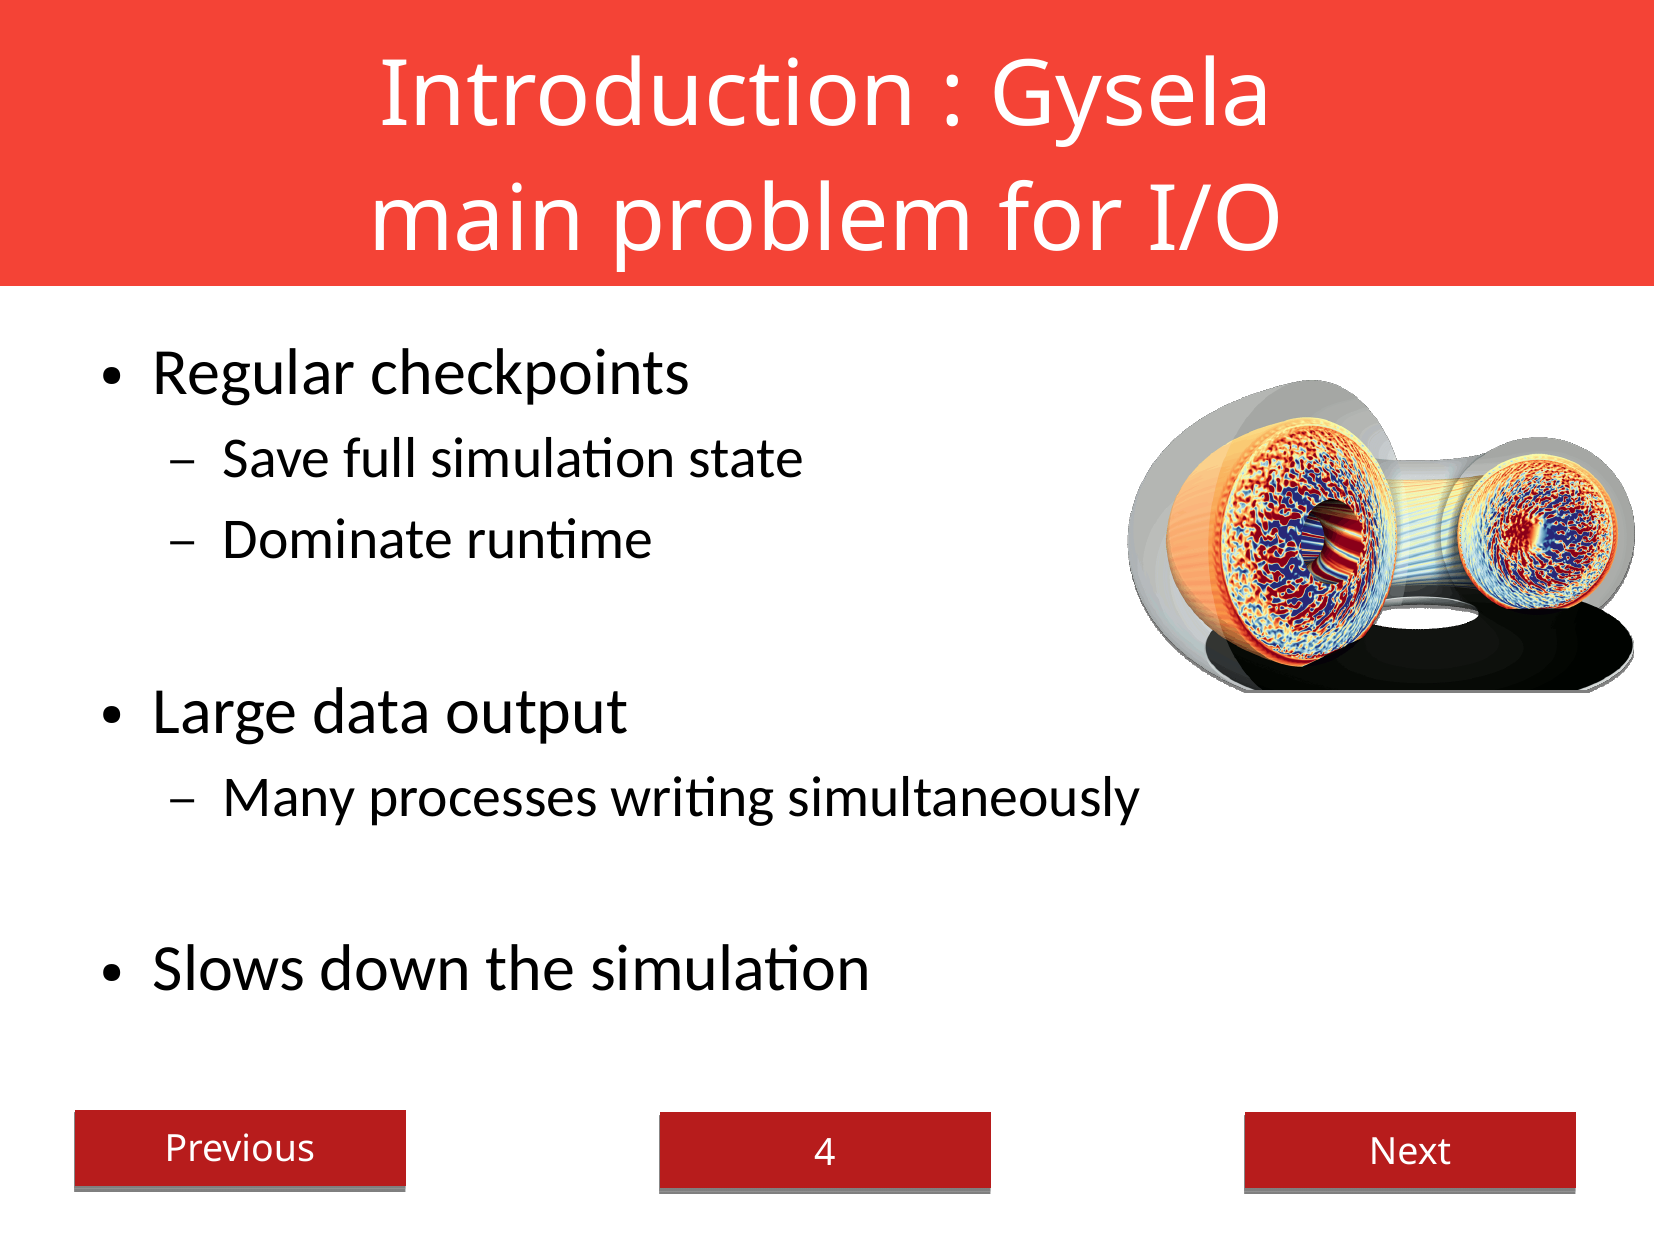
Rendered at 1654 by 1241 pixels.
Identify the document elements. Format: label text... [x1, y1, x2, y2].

text_box Previous [75, 1110, 406, 1186]
text_box <numéro> [690, 1117, 961, 1188]
picture [1050, 376, 1654, 691]
text_box [660, 1112, 991, 1188]
text_box Next [1245, 1112, 1576, 1188]
list Regular checkpoints Save full simulation state Dominate runtime Large data output Many processes writing simultaneously Slows down the simulation [82, 345, 1571, 1010]
title Introduction : Gysela main problem for I/O [82, 49, 1571, 257]
